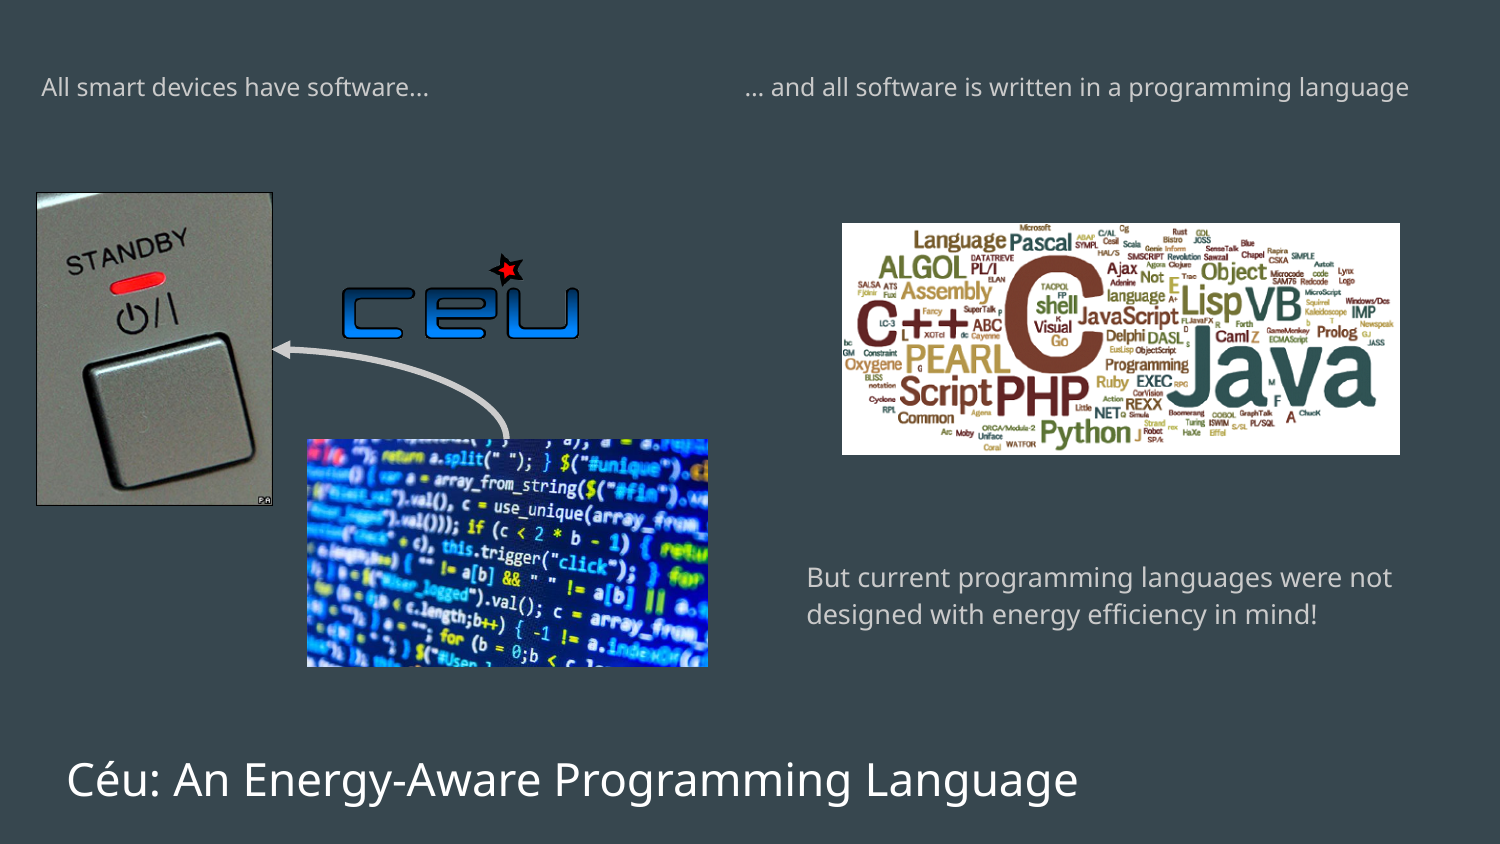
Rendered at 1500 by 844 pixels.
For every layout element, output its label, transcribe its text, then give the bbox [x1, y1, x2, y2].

picture [307, 439, 708, 667]
list All smart devices have software... [26, 51, 683, 612]
list … and all software is written in a programming language [729, 51, 1477, 612]
title Céu: An Energy-Aware Programming Language [51, 735, 1449, 830]
list But current programming languages were not designed with energy efficiency in mind! [791, 540, 1430, 639]
picture [342, 253, 579, 339]
picture [842, 223, 1400, 455]
picture [36, 192, 273, 506]
